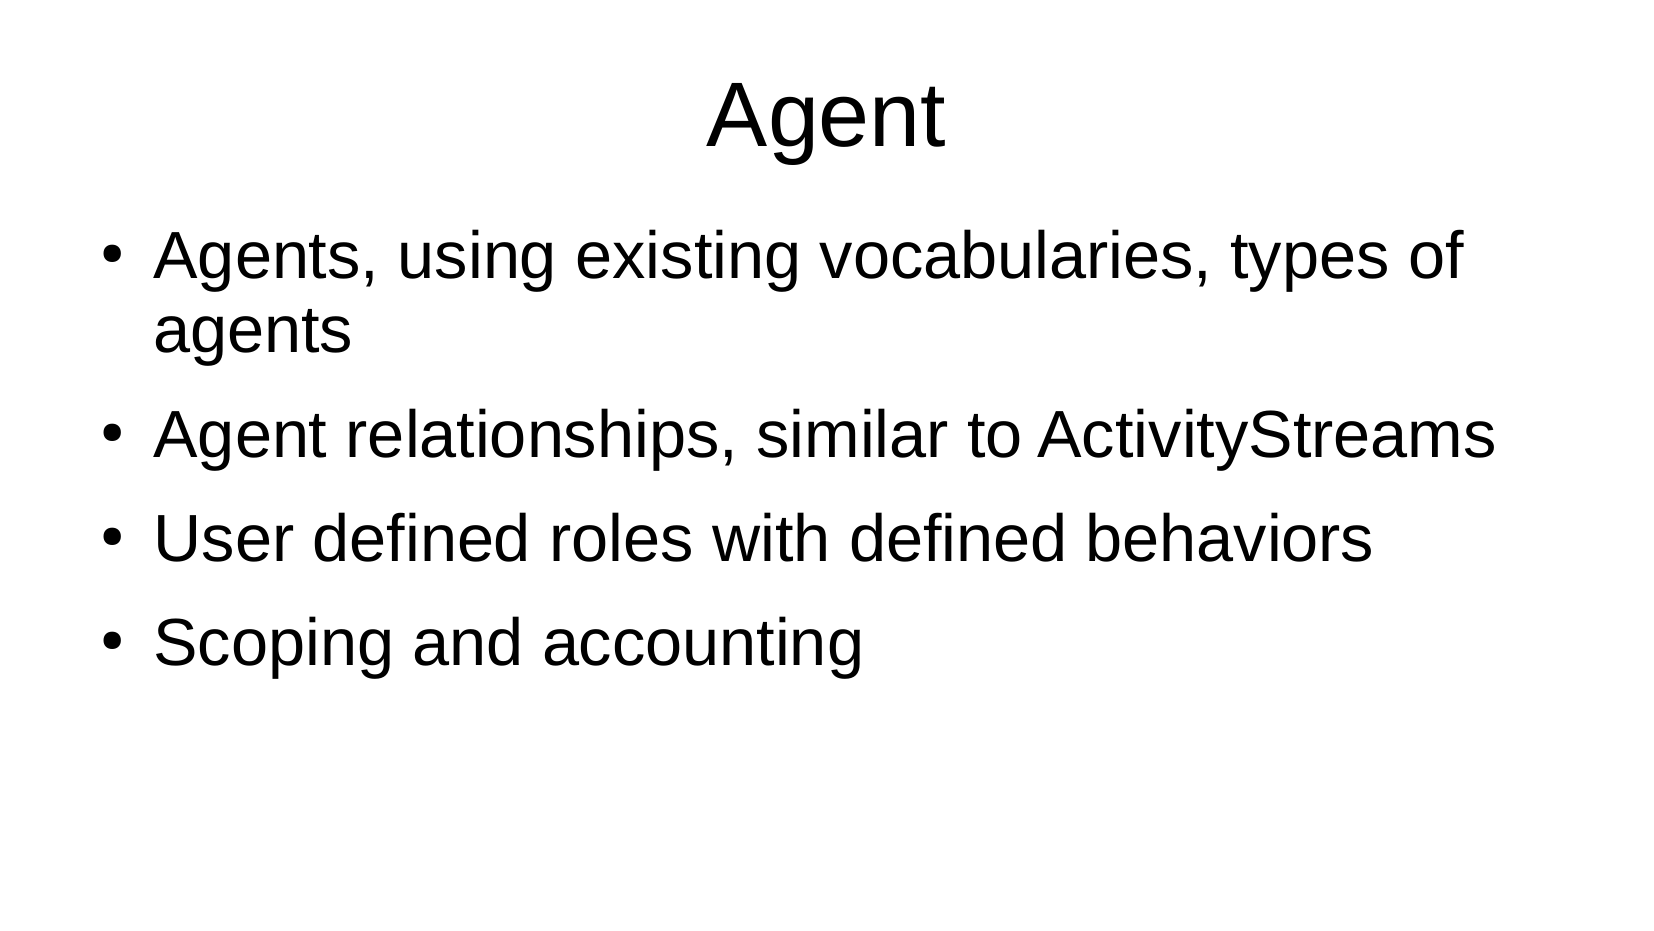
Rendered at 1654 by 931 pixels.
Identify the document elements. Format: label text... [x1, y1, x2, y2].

list Agents, using existing vocabularies, types of agents Agent relationships, similar to ActivityStreams User defined roles with defined behaviors Scoping and accounting [82, 217, 1571, 758]
title Agent [82, 37, 1571, 193]
